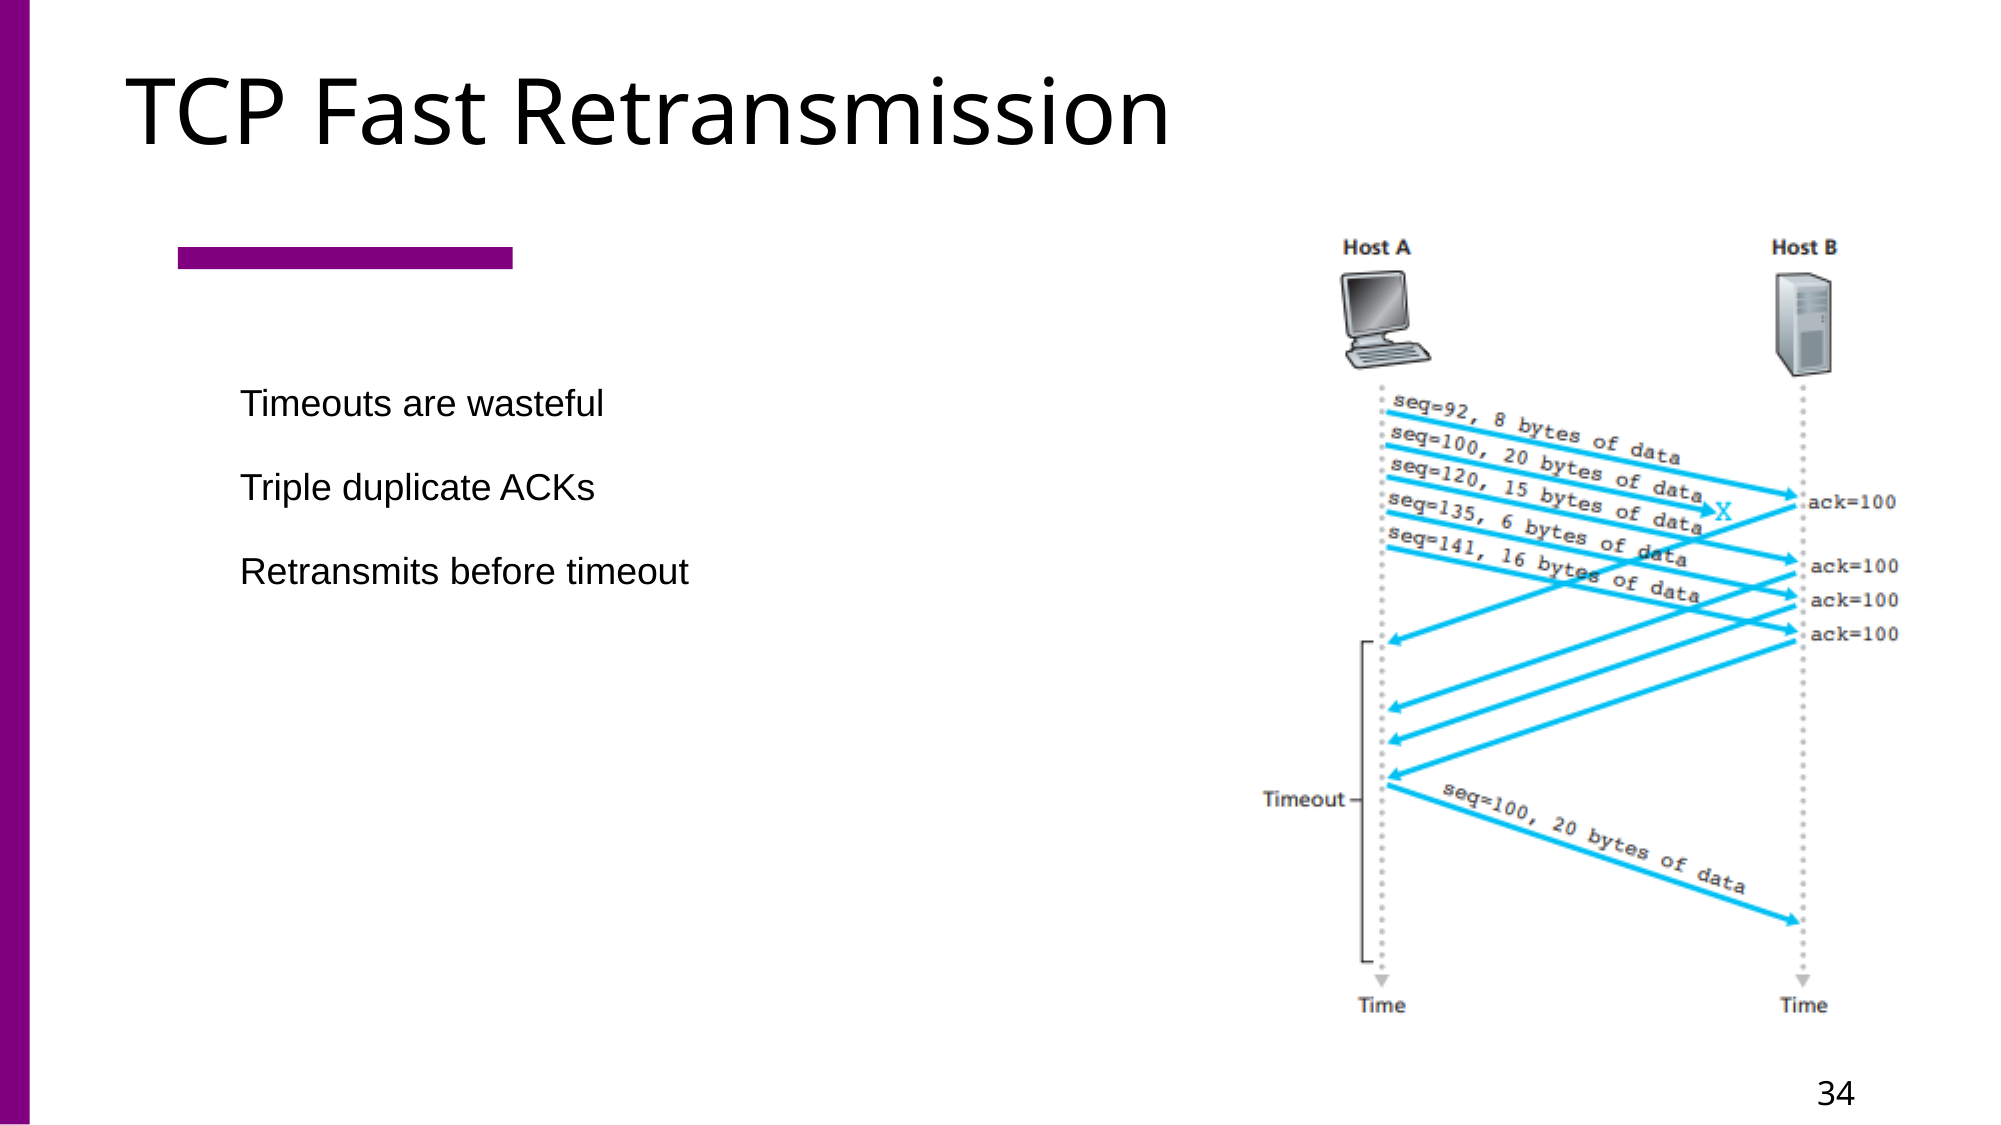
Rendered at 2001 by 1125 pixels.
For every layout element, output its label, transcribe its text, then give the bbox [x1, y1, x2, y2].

title TCP Fast Retransmission [74, 28, 1775, 189]
text_box Timeouts are wasteful Triple duplicate ACKs Retransmits before timeout [225, 375, 705, 684]
picture [1170, 211, 1930, 1036]
